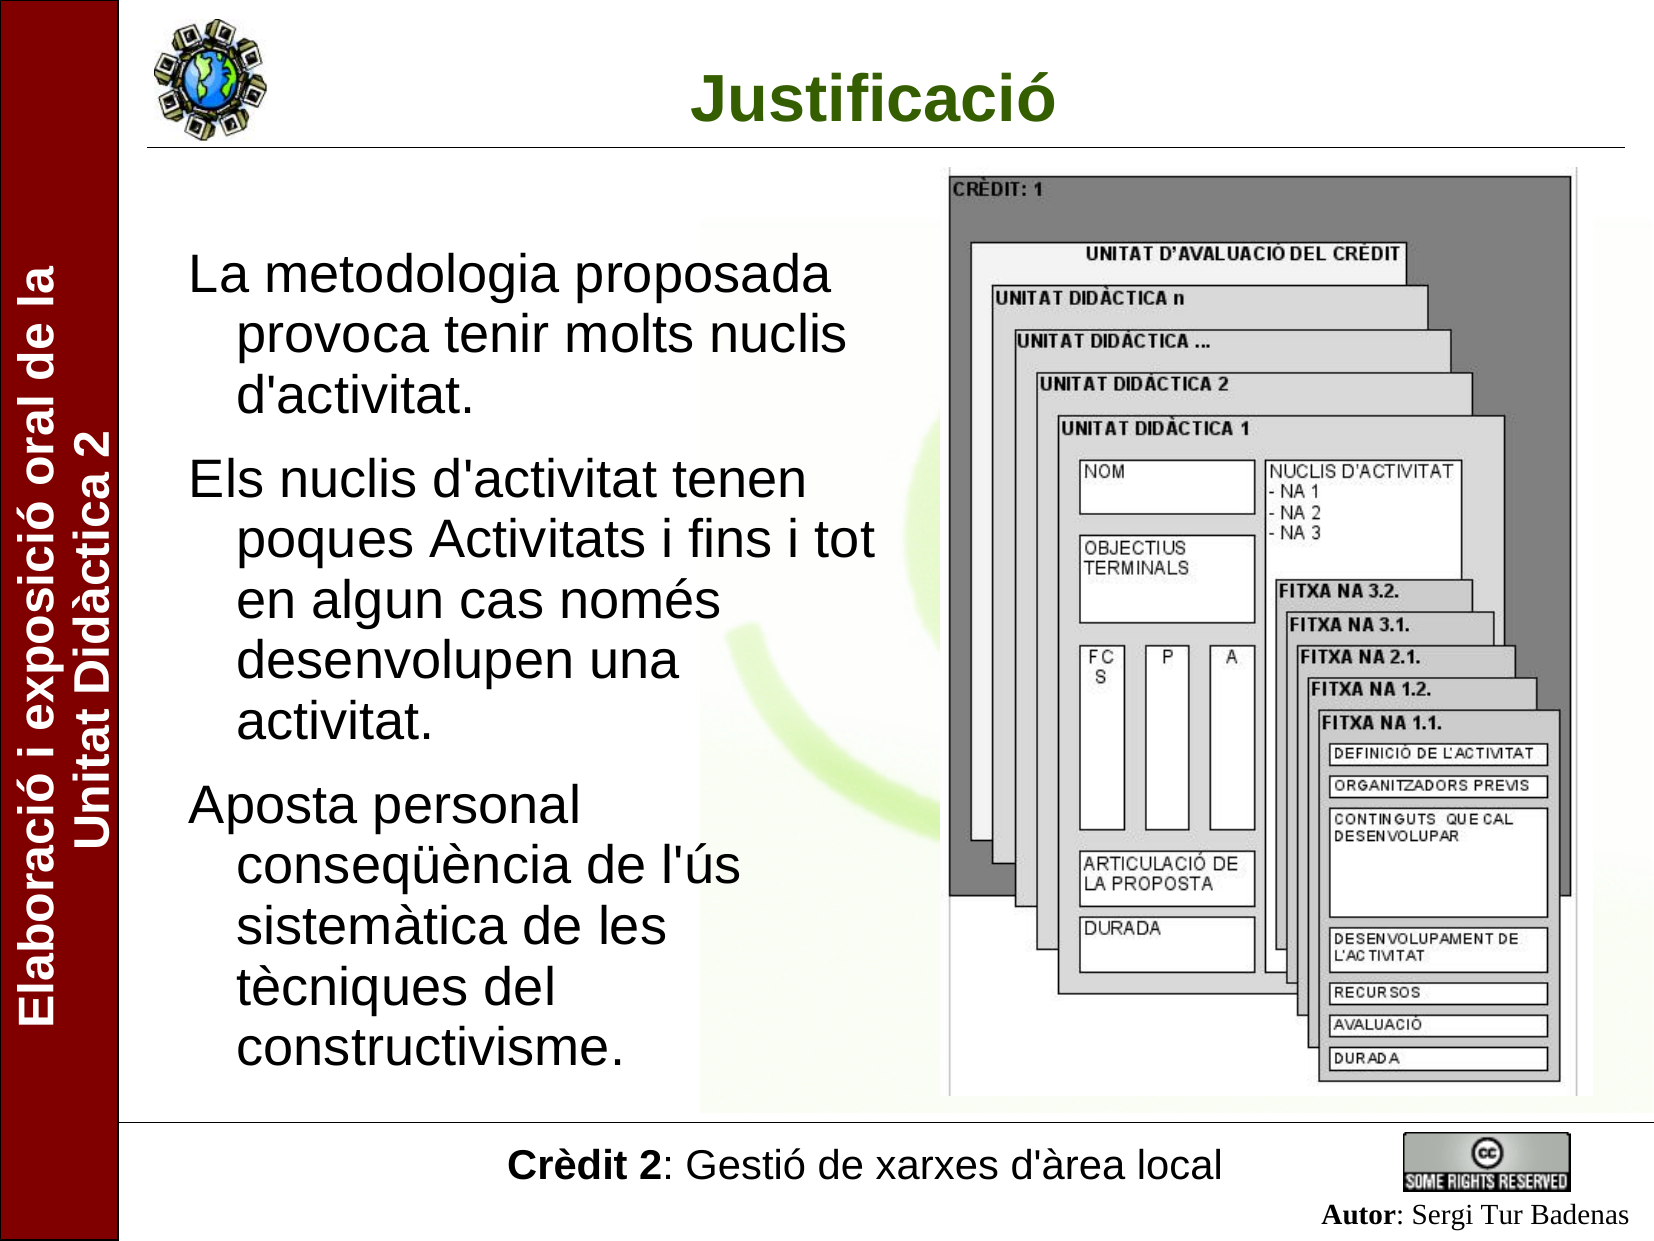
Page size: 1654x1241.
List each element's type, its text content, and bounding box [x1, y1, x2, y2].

title Justificació [129, 49, 1619, 148]
list La metodologia proposada provoca tenir molts nuclis d'activitat. Els nuclis d'activitat tenen poques Activitats i fins i tot en algun cas només desenvolupen una activitat. Aposta personal conseqüència de l'ús sistemàtica de les tècniques del constructivisme. [94, 243, 880, 1093]
picture [1403, 1132, 1571, 1192]
picture [700, 167, 1654, 1113]
picture [154, 19, 268, 49]
